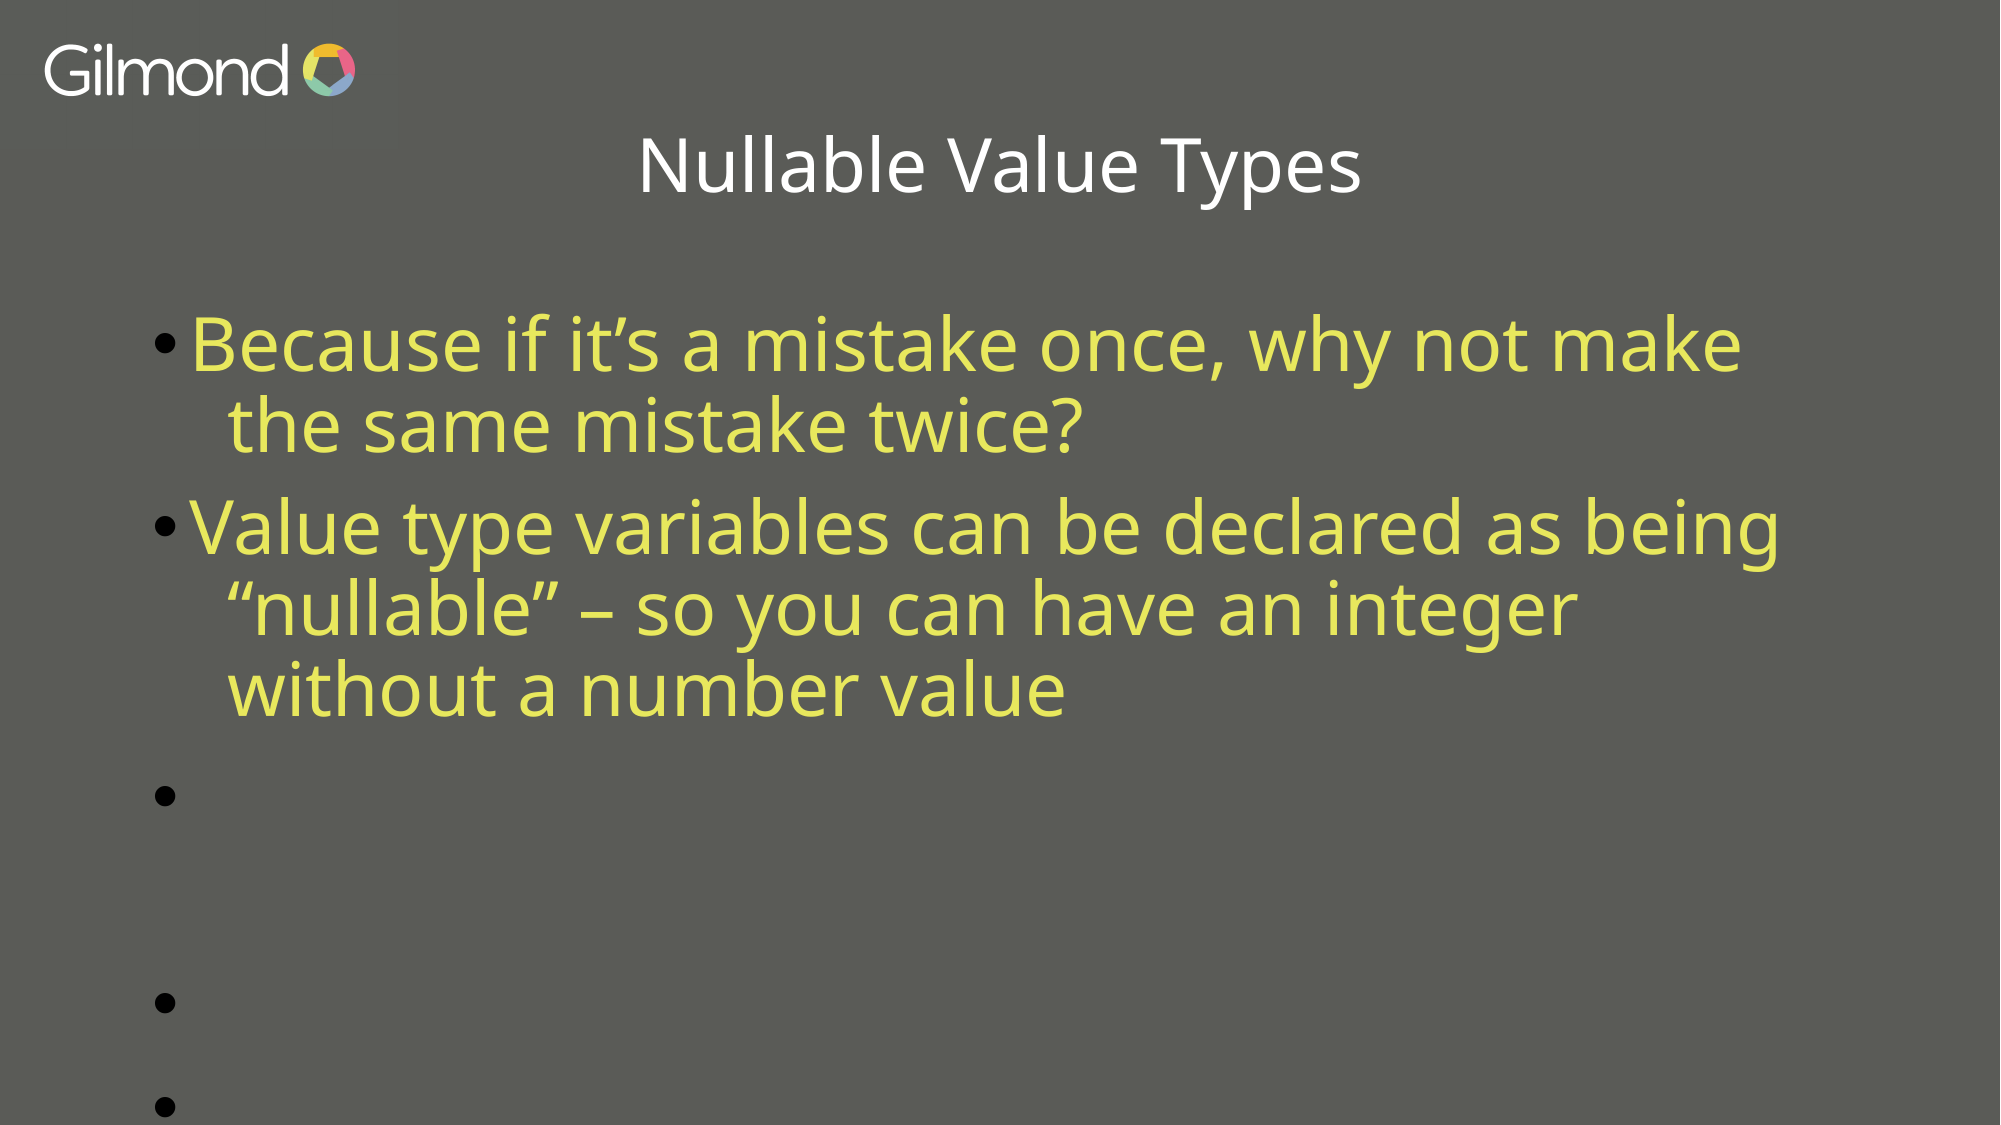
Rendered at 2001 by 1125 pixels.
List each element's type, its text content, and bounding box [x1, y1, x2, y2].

title Nullable Value Types [137, 59, 1863, 278]
picture [0, 0, 399, 149]
list Because if it’s a mistake once, why not make the same mistake twice? Value type variables can be declared as being “nullable” – so you can have an integer without a number value [137, 299, 1863, 1014]
